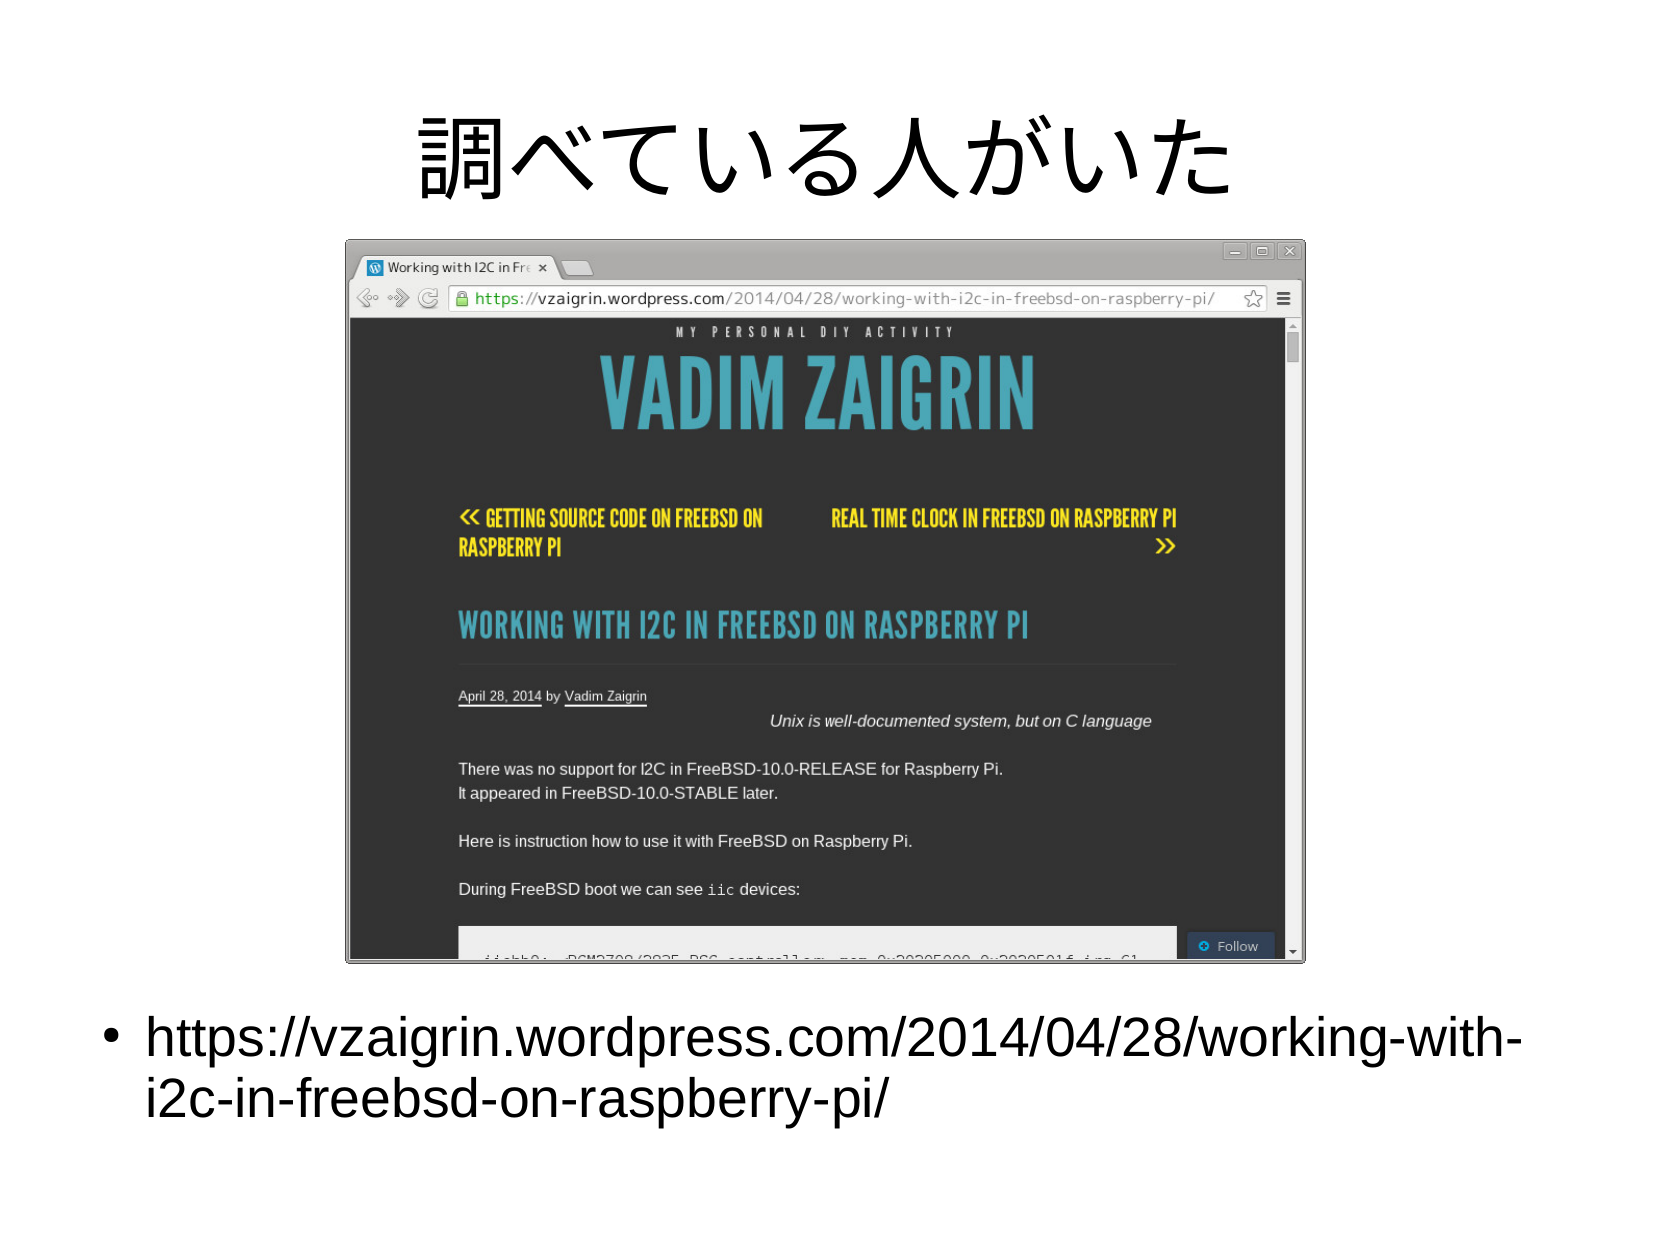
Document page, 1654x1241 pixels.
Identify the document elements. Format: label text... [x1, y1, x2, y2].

title 調べている人がいた [82, 49, 1571, 257]
list https://vzaigrin.wordpress.com/2014/04/28/working-with-i2c-in-freebsd-on-raspberry-pi/ [86, 1006, 1576, 1131]
picture [345, 239, 1306, 964]
